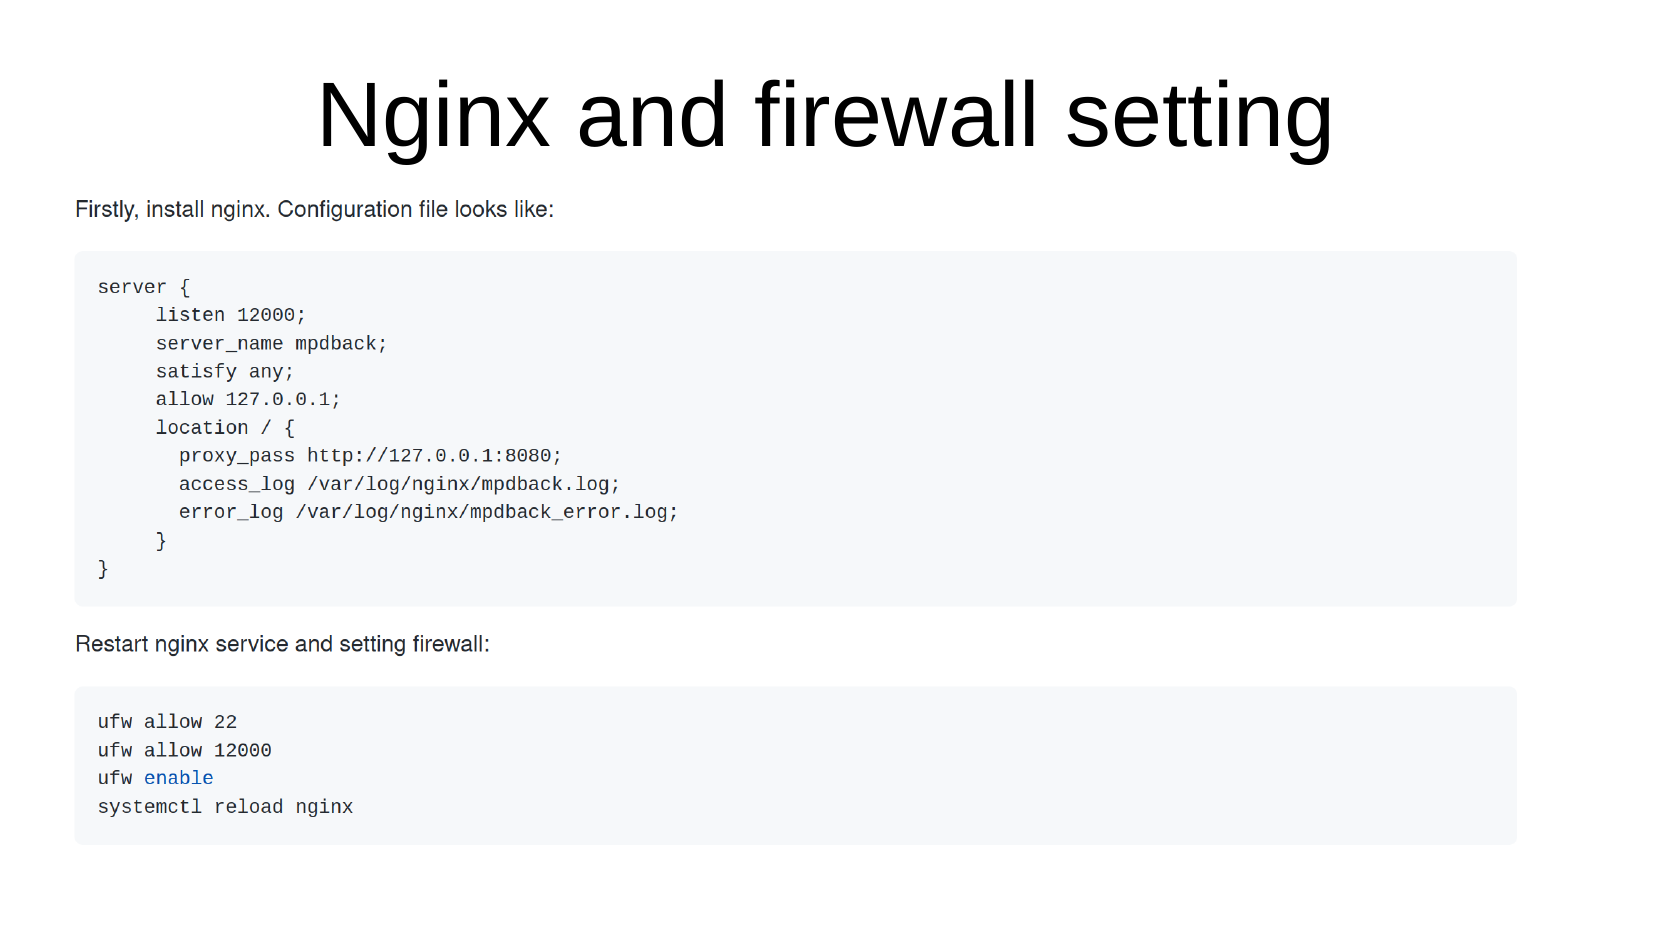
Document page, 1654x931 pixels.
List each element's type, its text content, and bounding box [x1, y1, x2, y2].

title Nginx and firewall setting [82, 37, 1571, 185]
picture [60, 185, 1591, 866]
